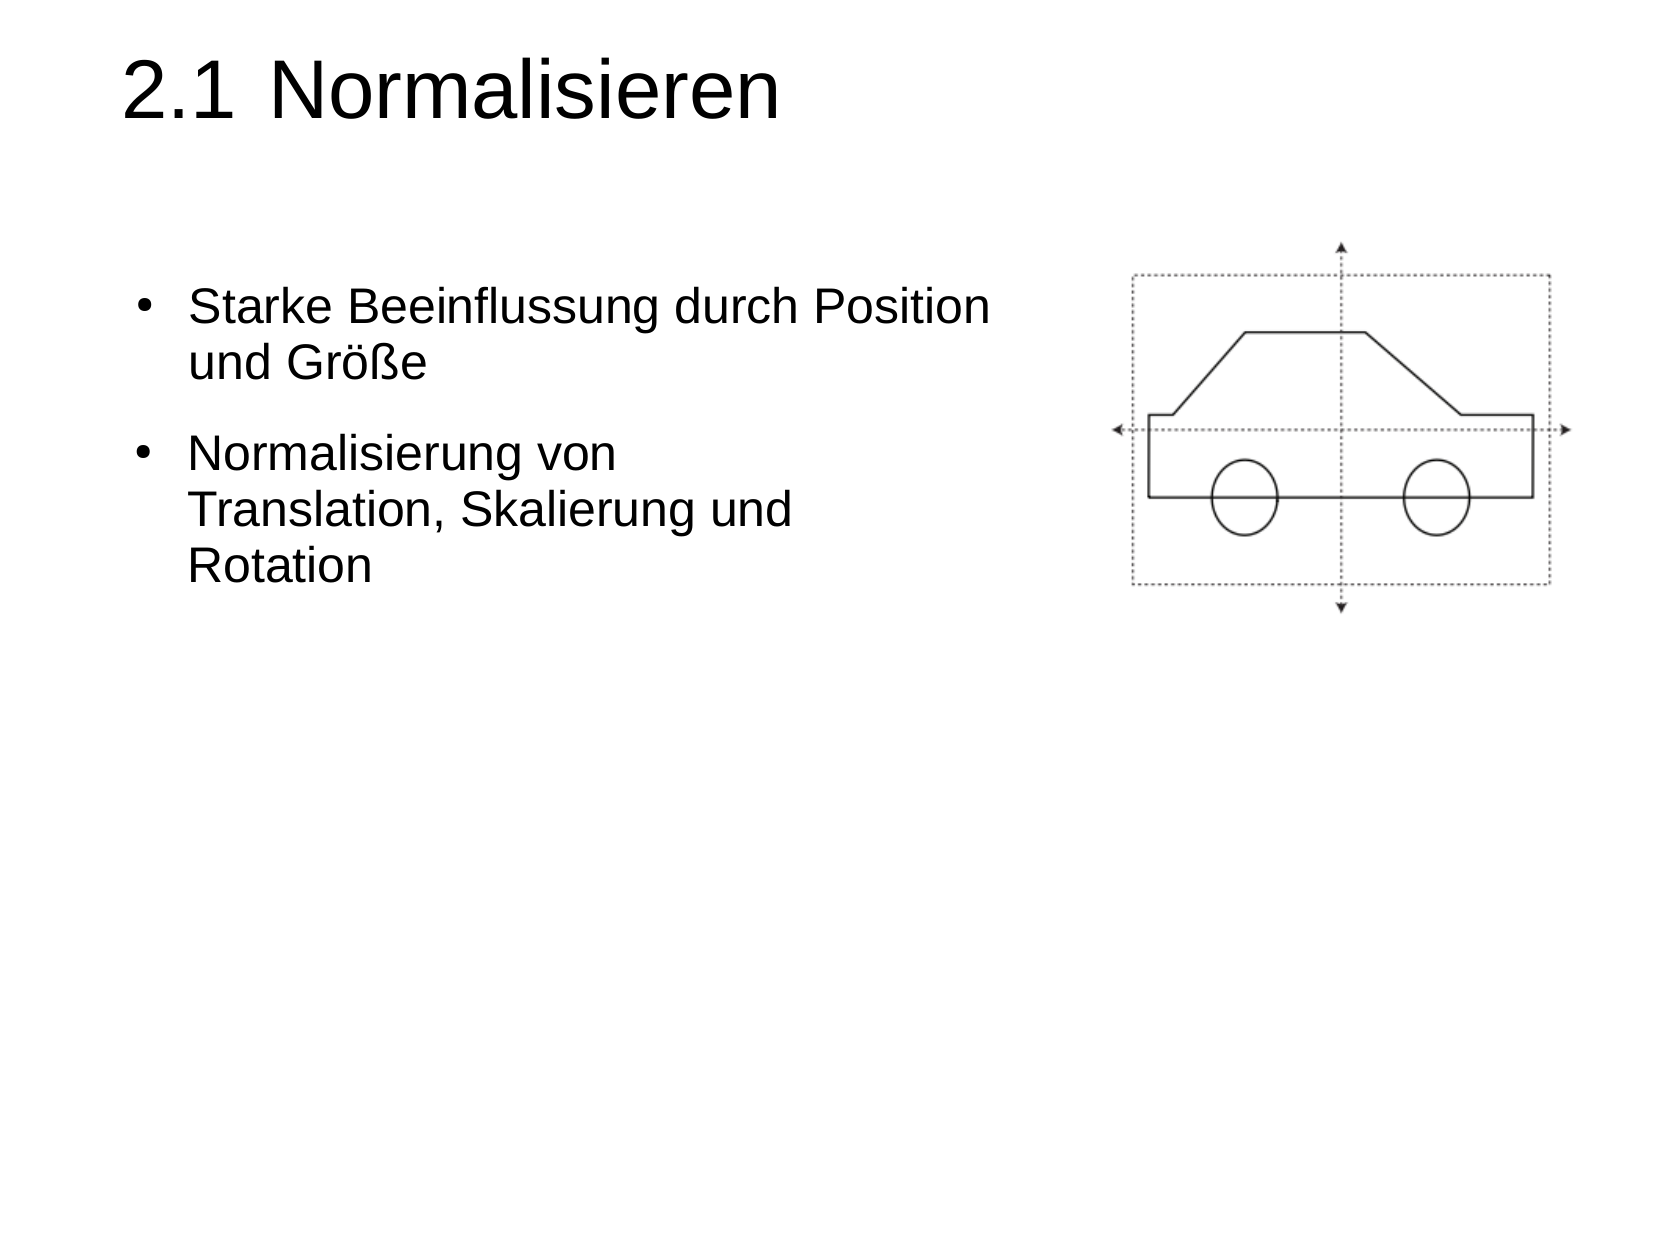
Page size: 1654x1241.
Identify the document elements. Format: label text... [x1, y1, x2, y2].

list Starke Beeinflussung durch Position und Größe [118, 278, 1075, 402]
text_box Normalisierung von Translation, Skalierung und Rotation [116, 425, 882, 626]
picture [1074, 200, 1599, 626]
text_box 2.1 Normalisieren [106, 35, 1607, 144]
